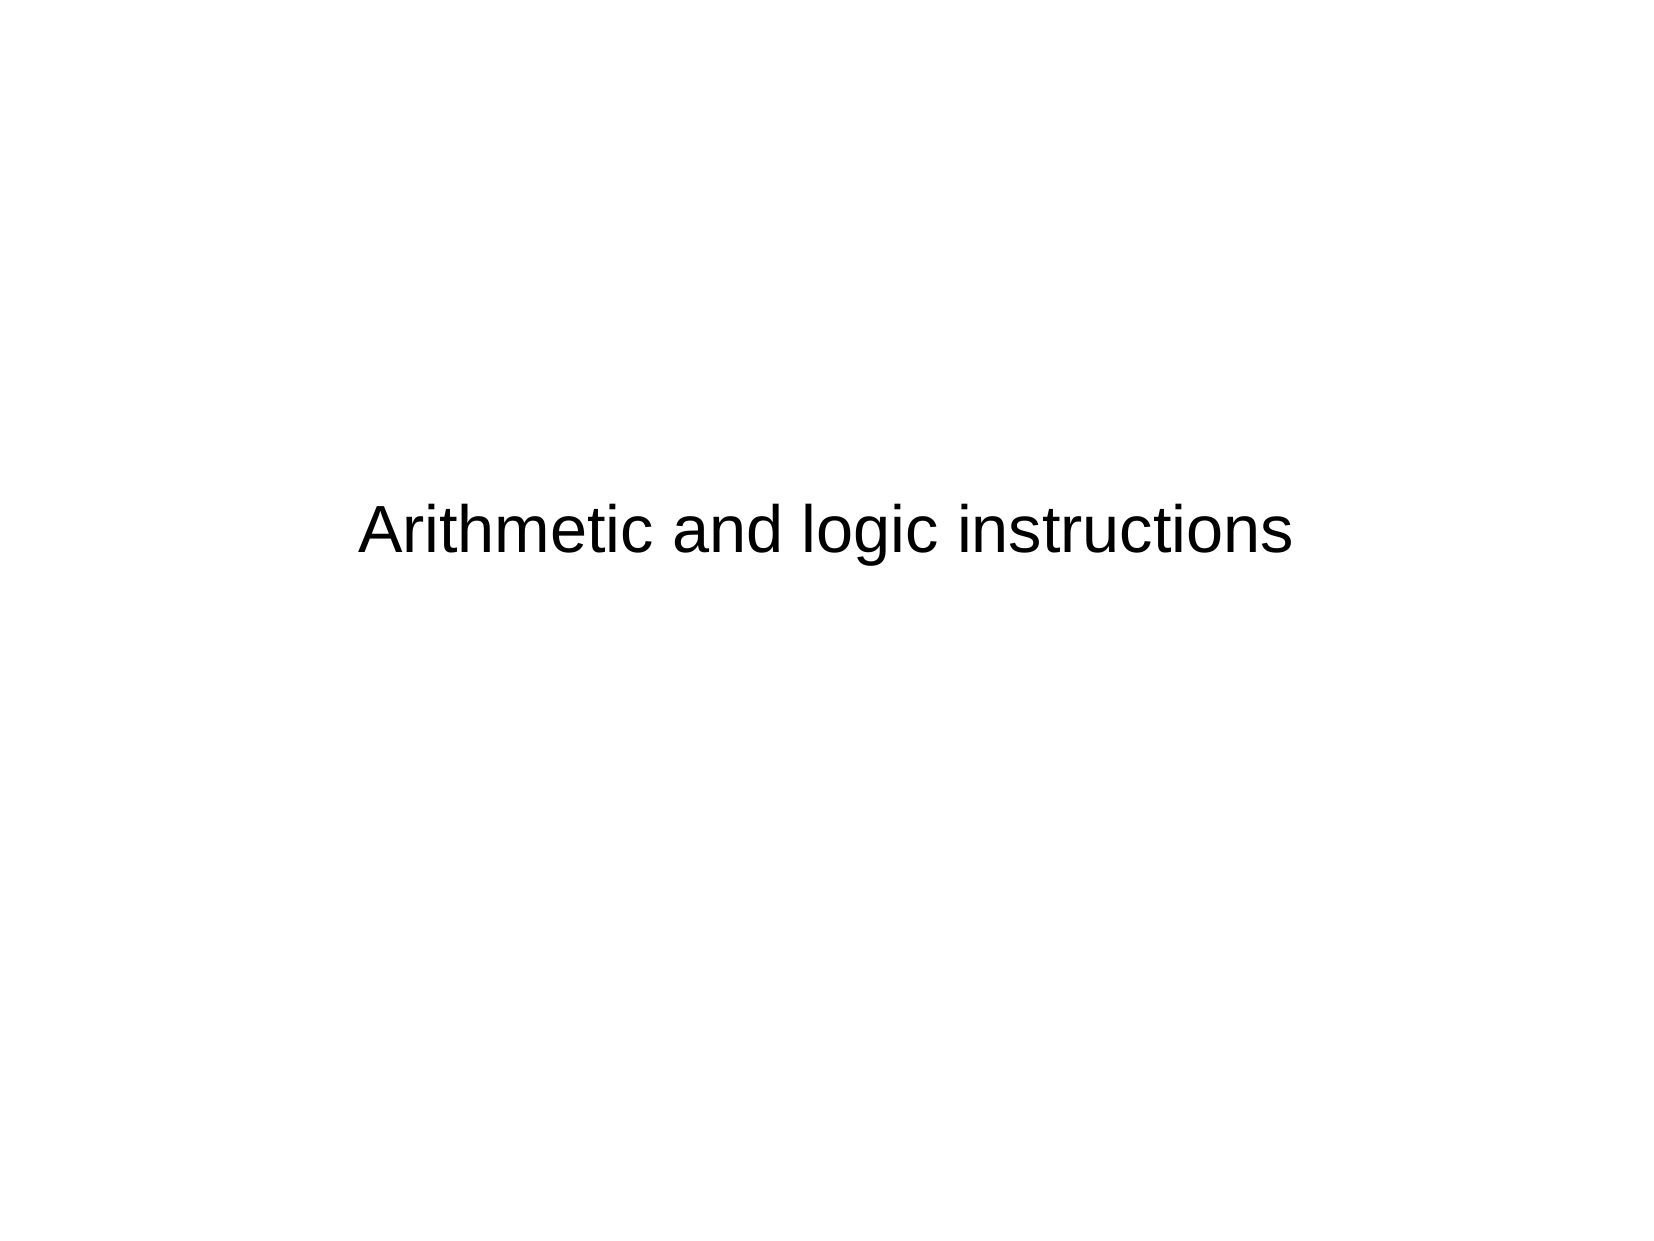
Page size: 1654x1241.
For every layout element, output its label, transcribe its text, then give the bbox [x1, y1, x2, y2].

subtitle Arithmetic and logic instructions [82, 49, 1571, 1010]
